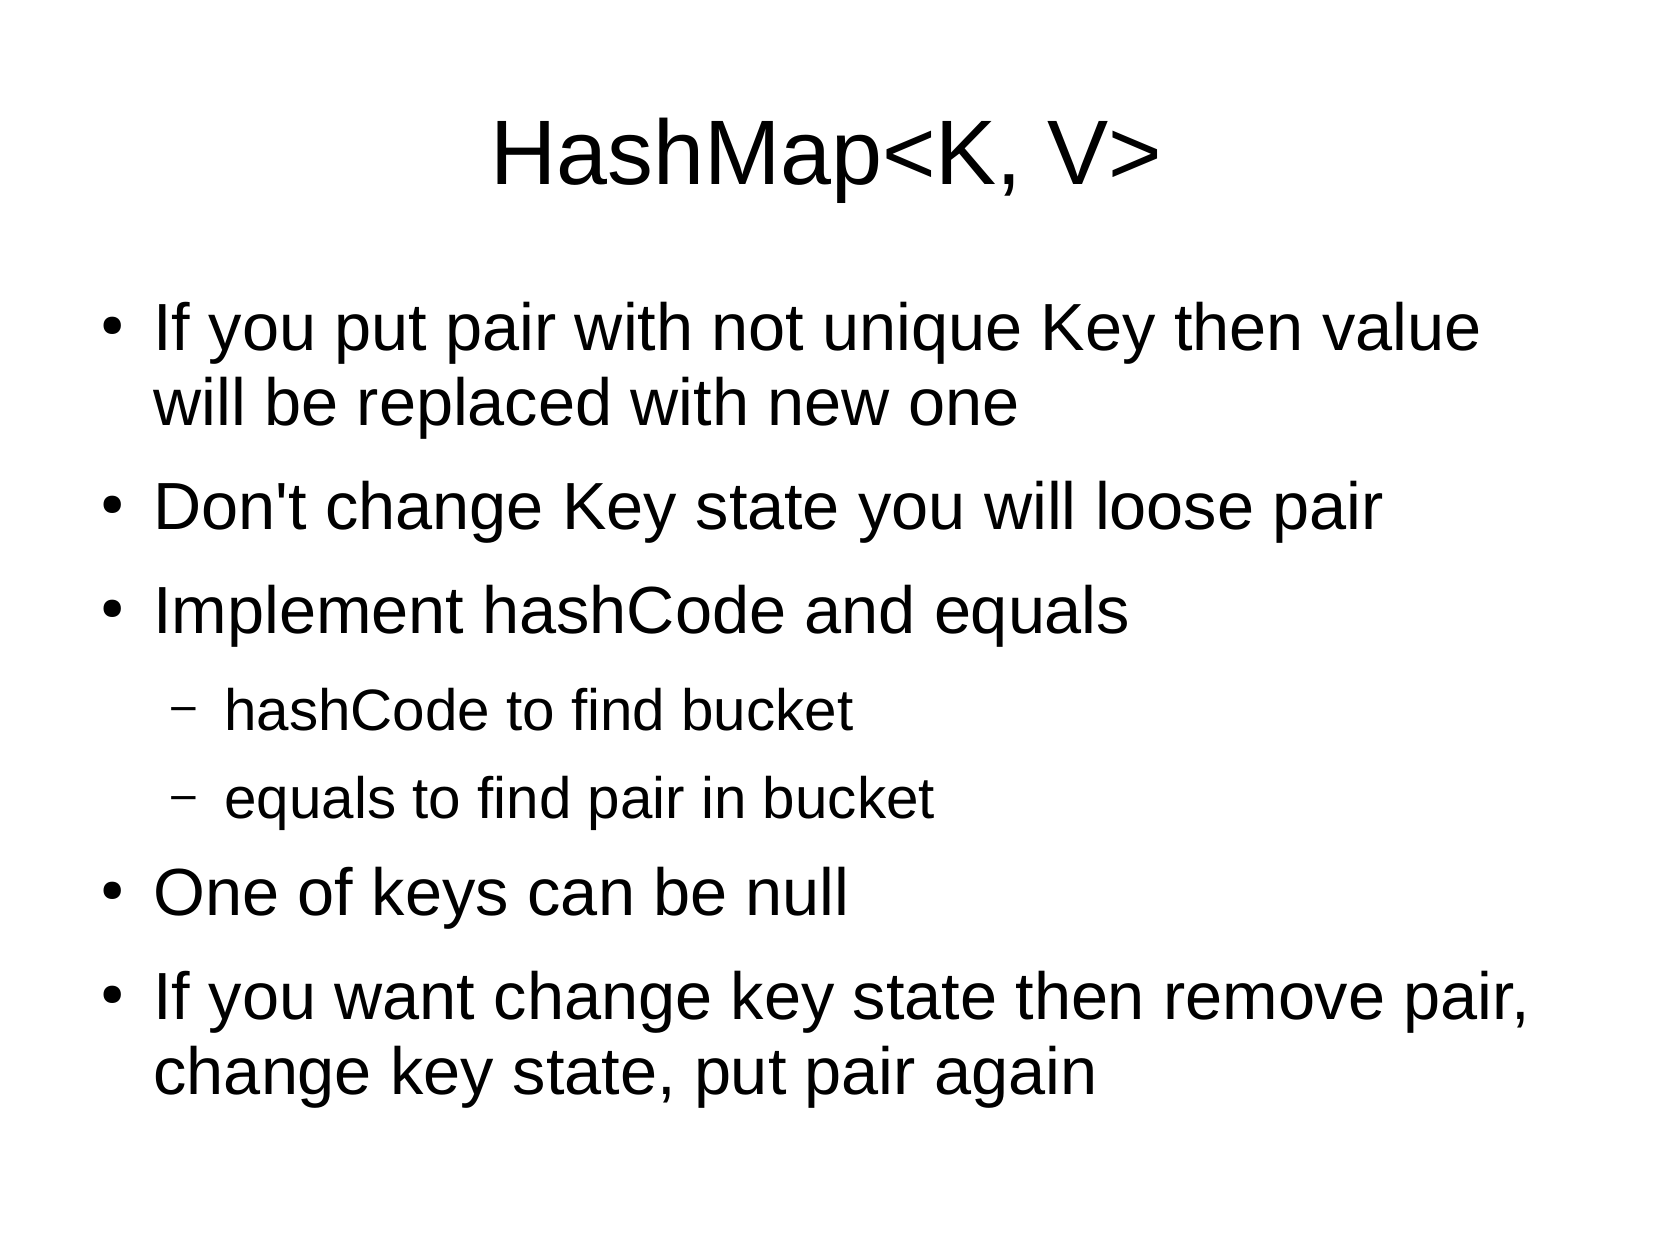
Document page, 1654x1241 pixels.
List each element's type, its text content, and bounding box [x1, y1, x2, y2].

list If you put pair with not unique Key then value will be replaced with new one Don't change Key state you will loose pair Implement hashCode and equals hashCode to find bucket equals to find pair in bucket One of keys can be null If you want change key state then remove pair, change key state, put pair again [82, 290, 1571, 1109]
title HashMap<K, V> [82, 49, 1571, 257]
